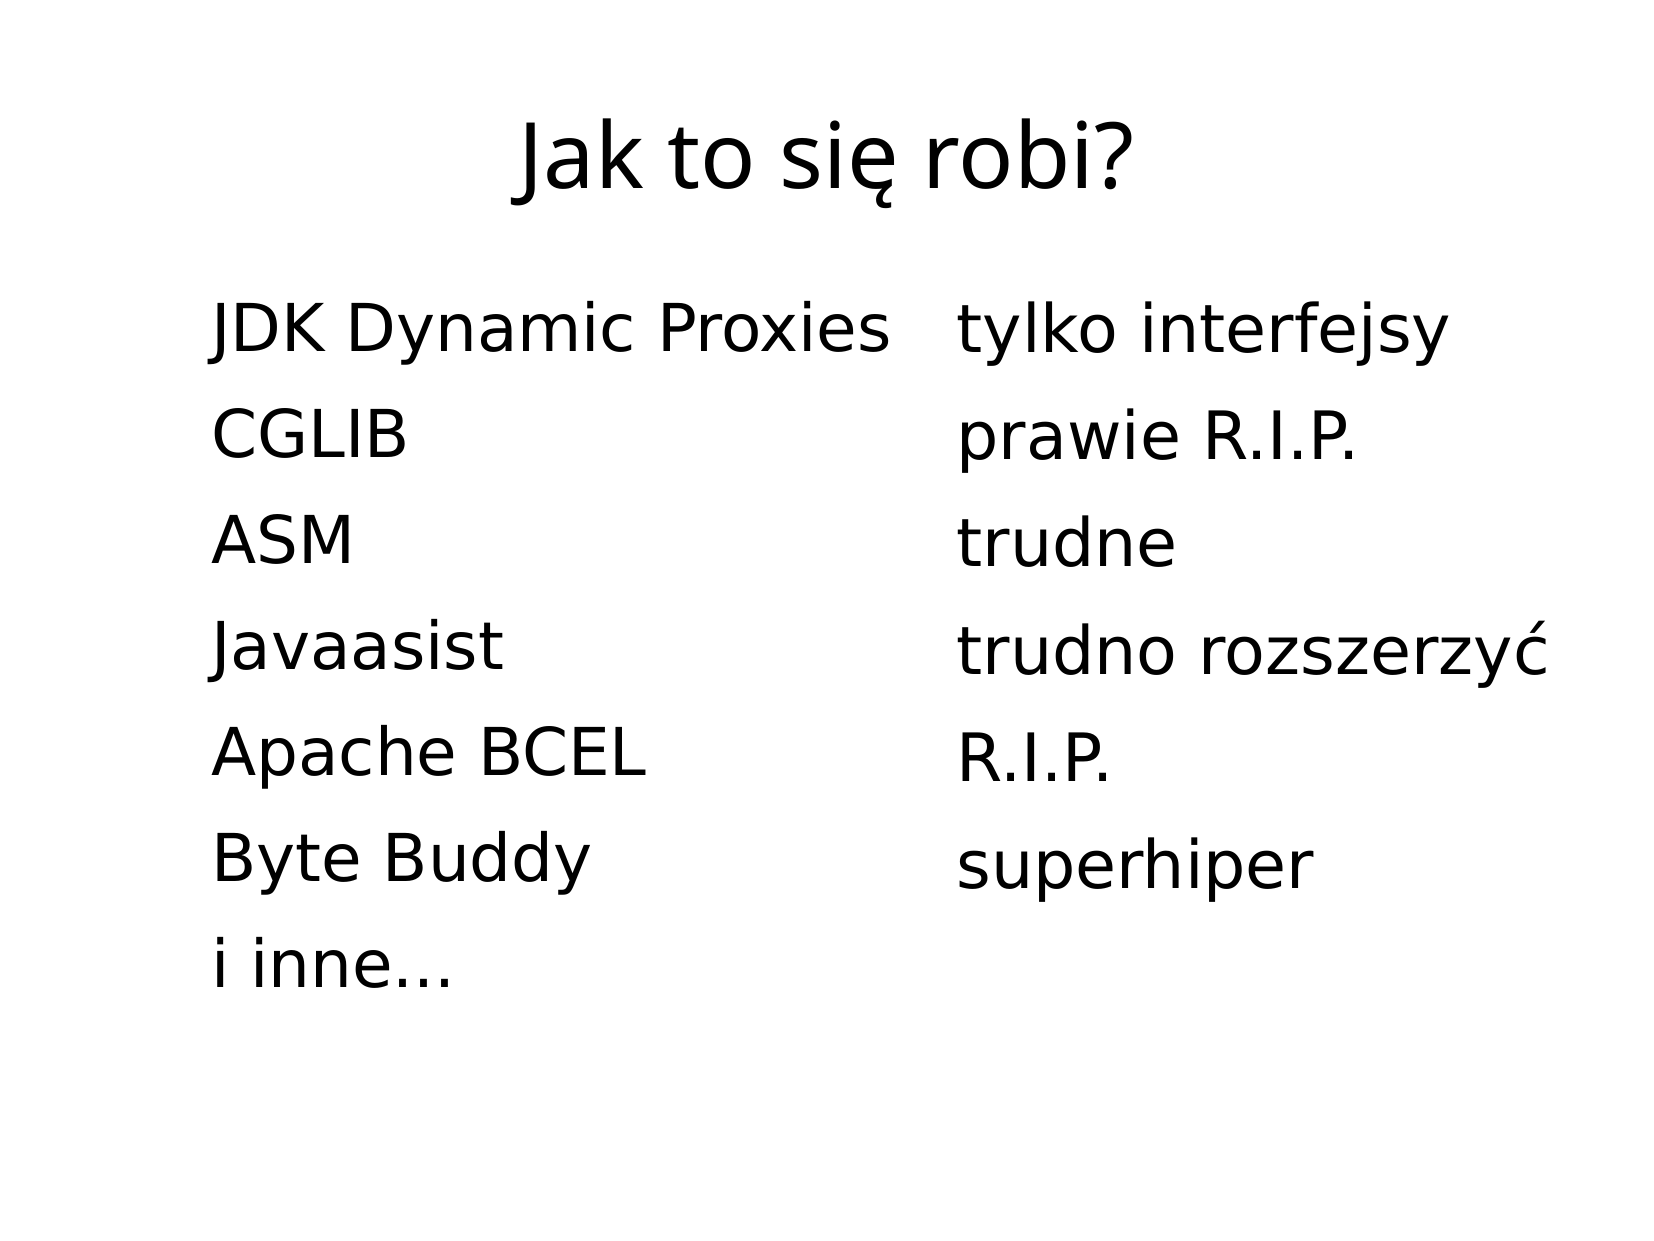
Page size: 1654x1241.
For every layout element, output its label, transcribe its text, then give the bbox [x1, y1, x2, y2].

title Jak to się robi? [82, 49, 1571, 257]
list tylko interfejsy prawie R.I.P. trudne trudno rozszerzyć R.I.P. superhiper [956, 290, 1572, 1010]
list JDK Dynamic Proxies CGLIB ASM Javaasist Apache BCEL Byte Buddy i inne... [82, 290, 956, 1010]
